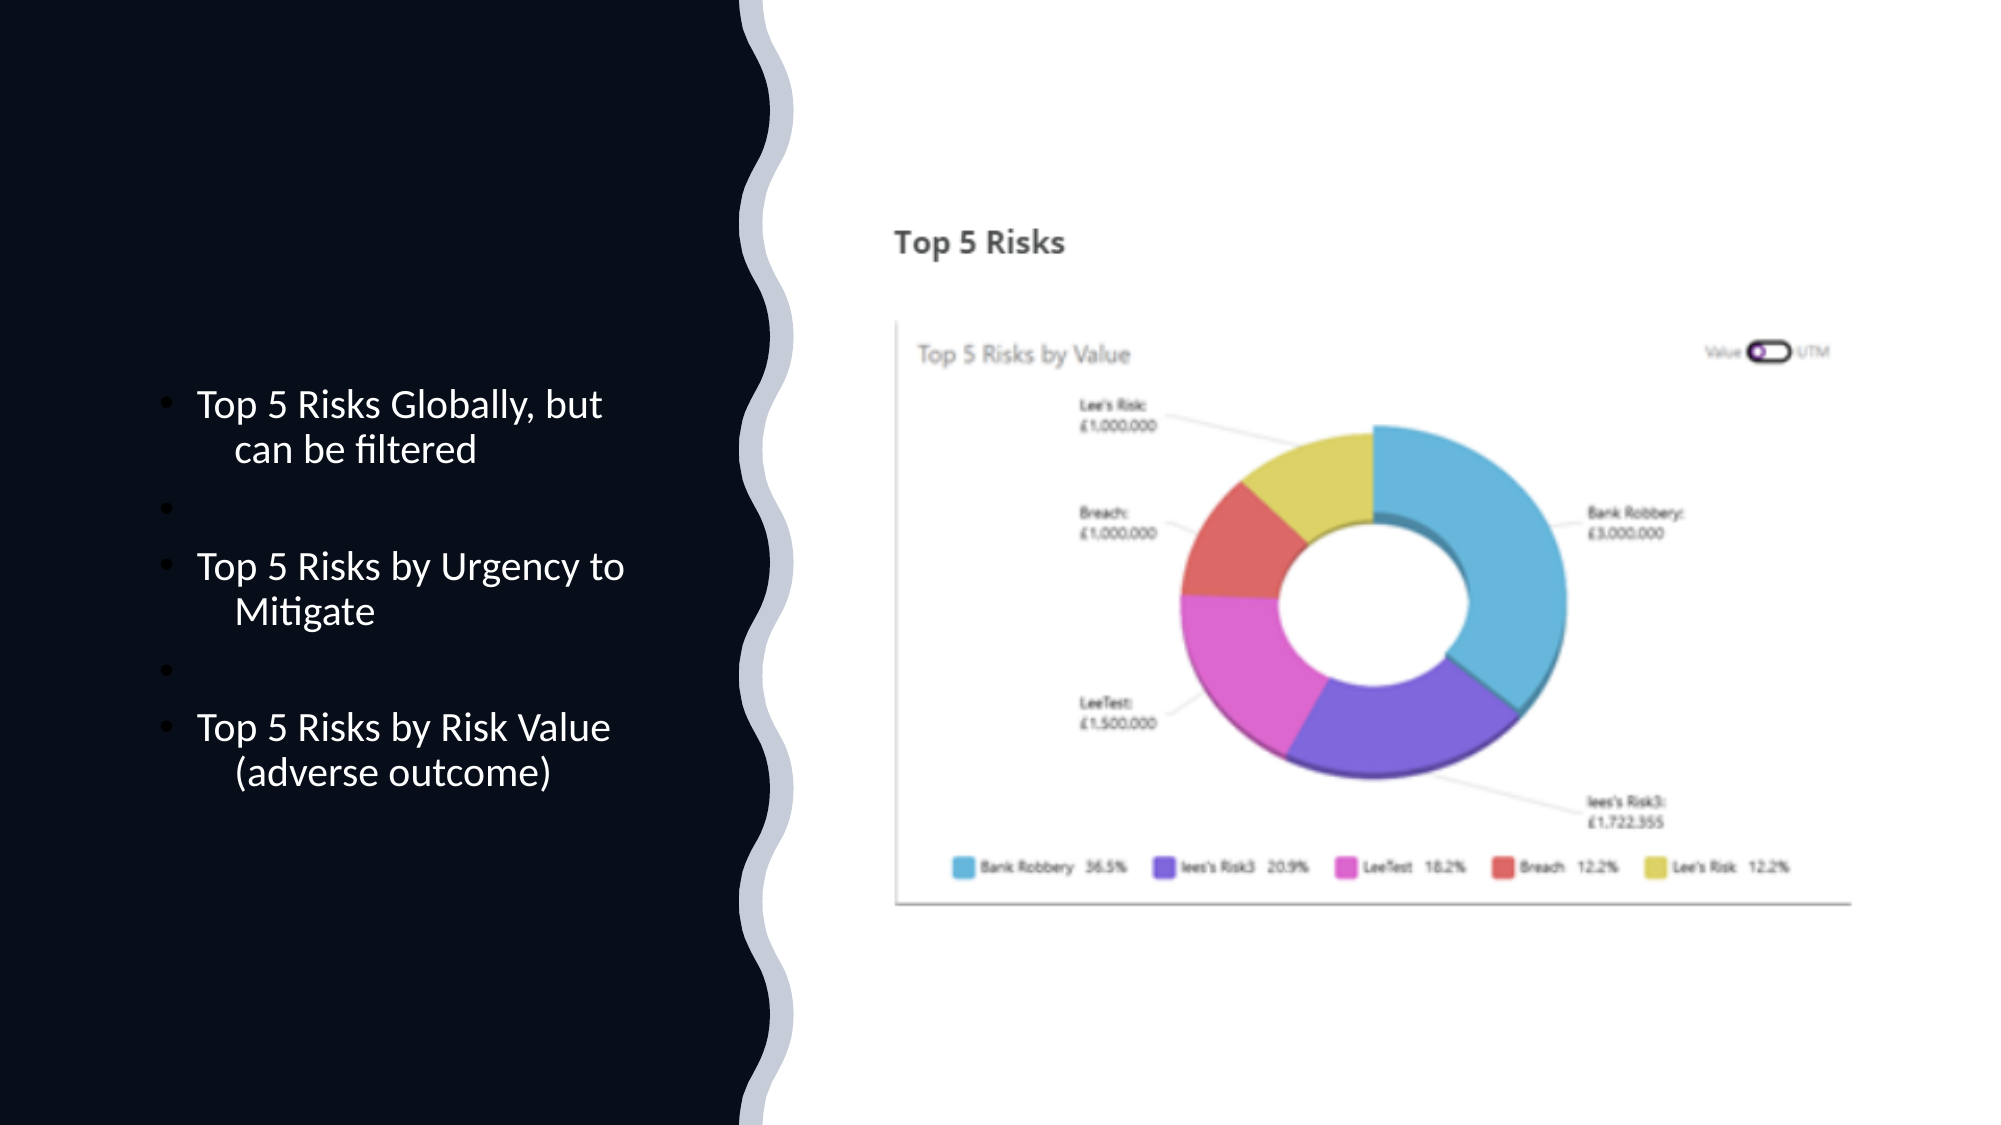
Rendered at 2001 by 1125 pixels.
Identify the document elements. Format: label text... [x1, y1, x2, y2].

text_box Top 5 Risks Globally, but can be filtered Top 5 Risks by Urgency to Mitigate Top 5 Risks by Risk Value (adverse outcome) [125, 375, 681, 1006]
picture [887, 202, 1875, 923]
text_box [0, 0, 2000, 1125]
